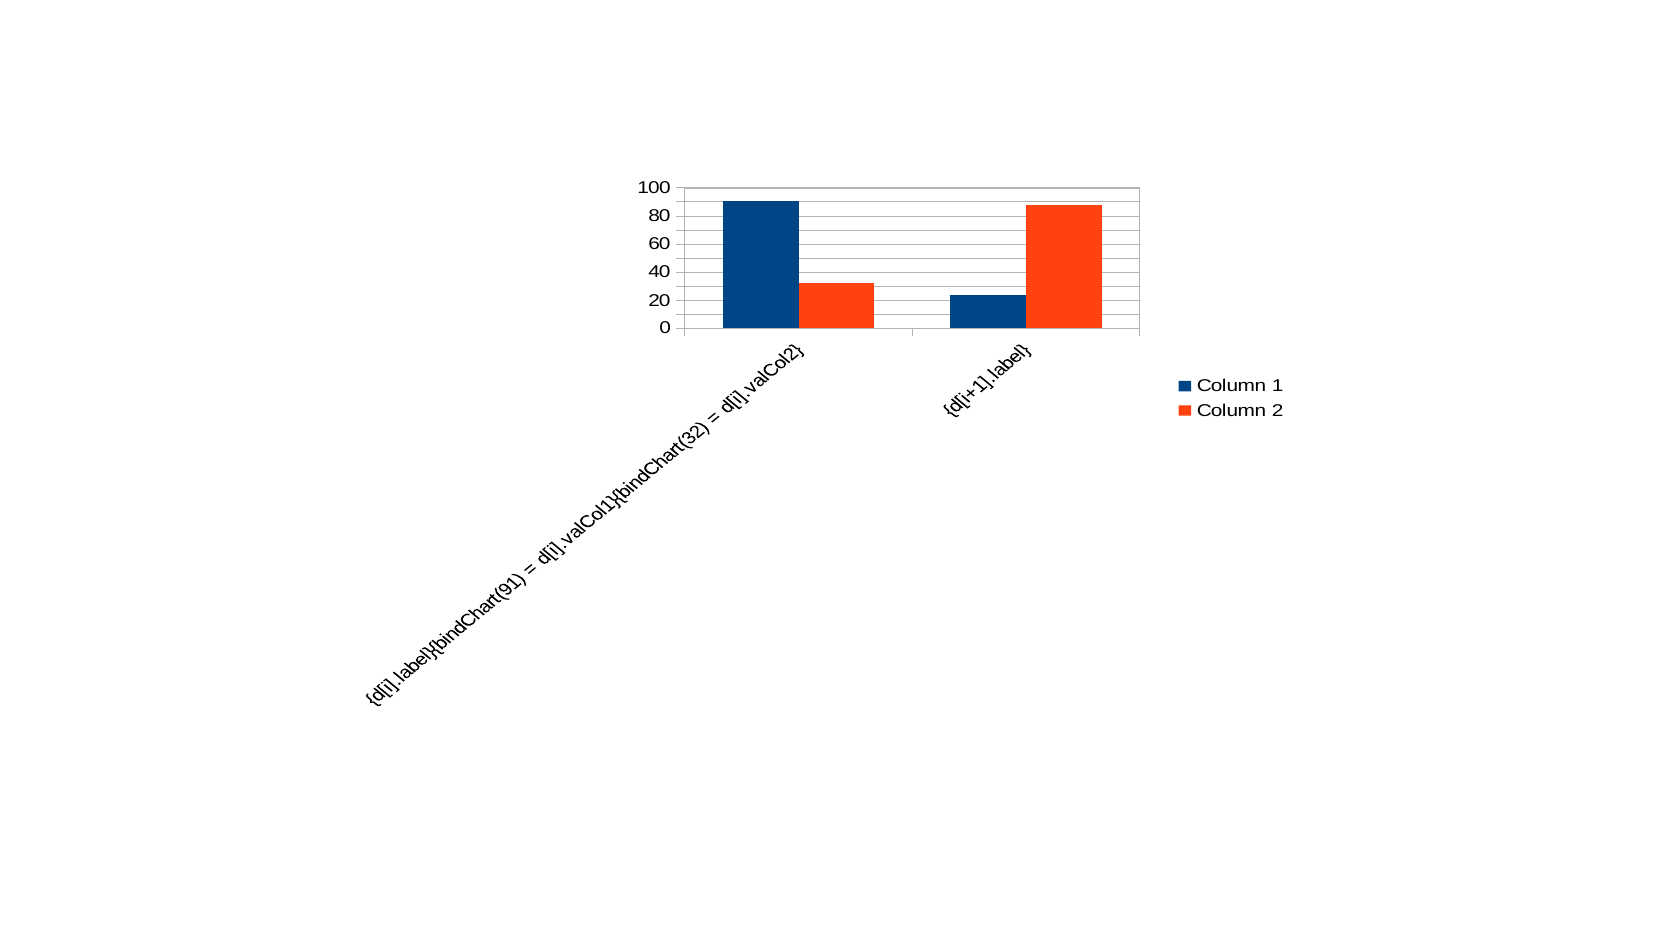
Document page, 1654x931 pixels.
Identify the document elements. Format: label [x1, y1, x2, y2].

chart [358, 178, 1303, 709]
